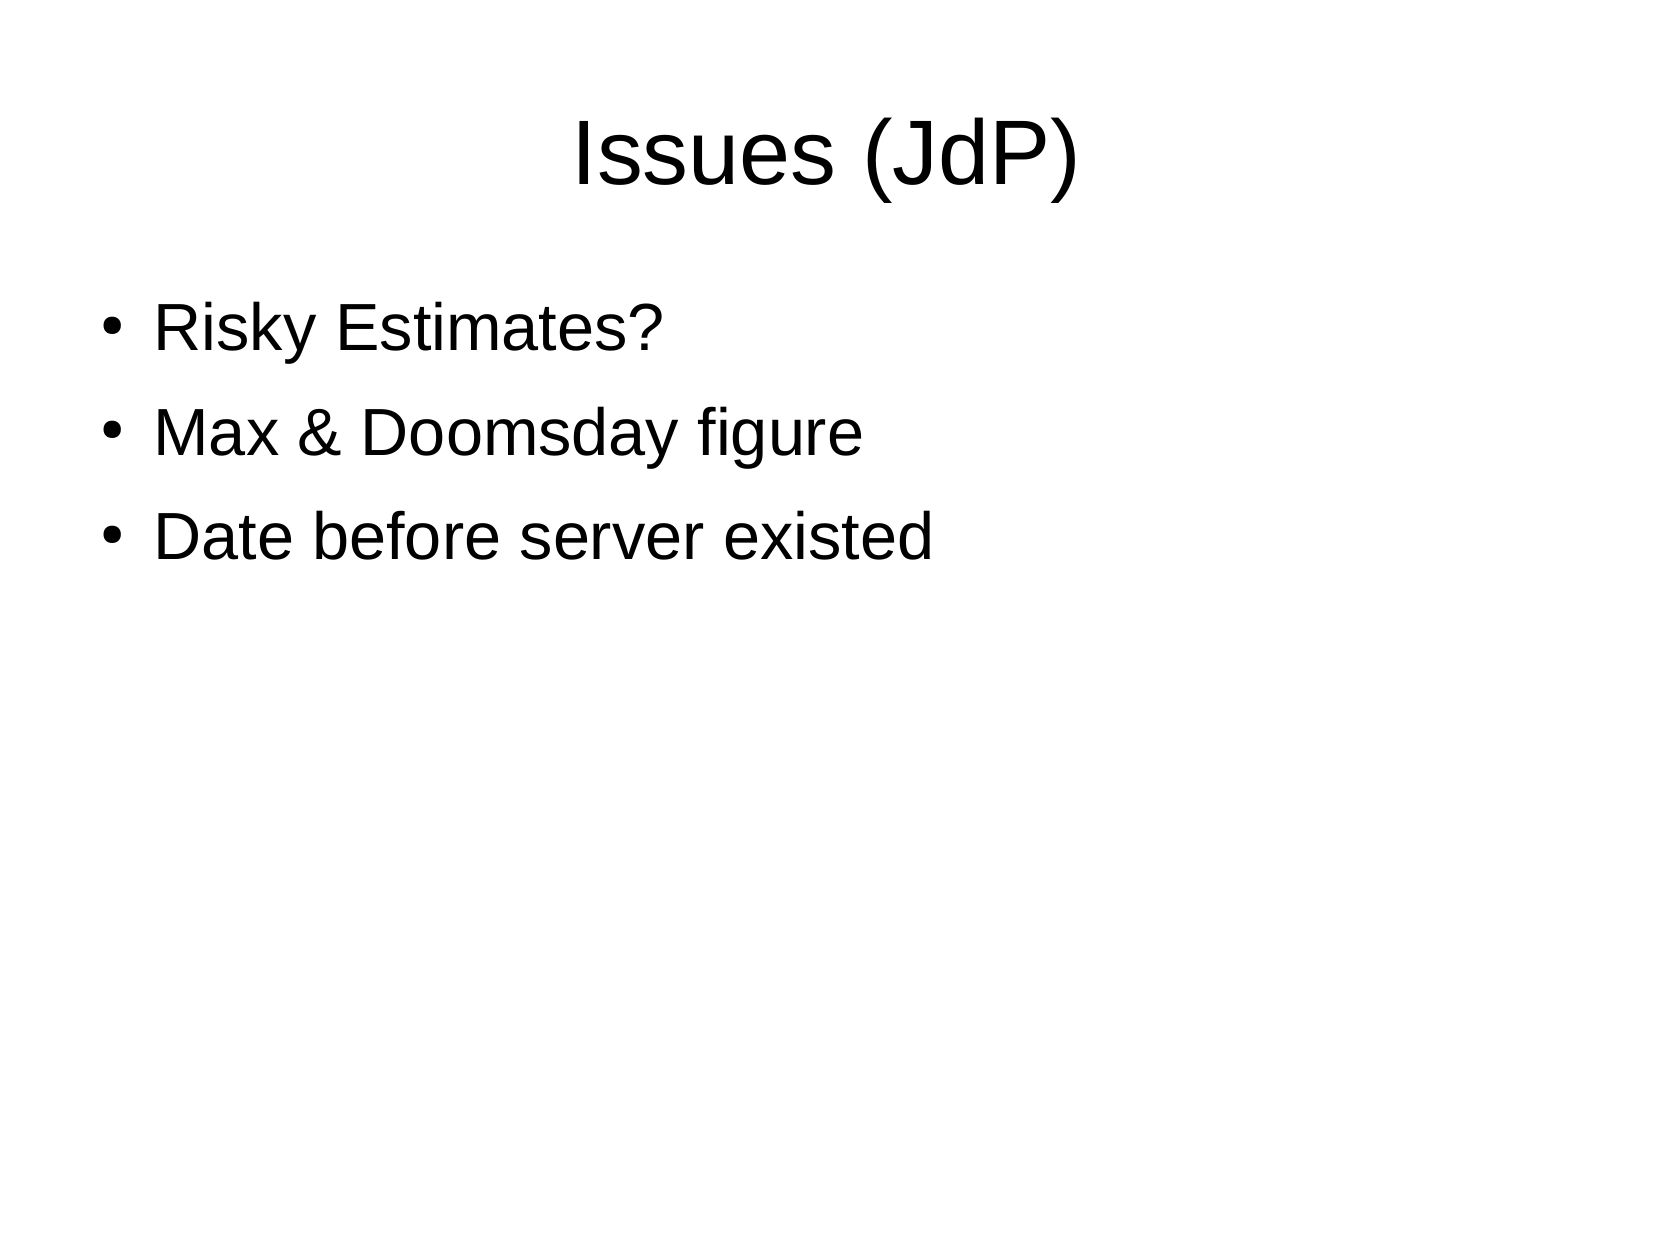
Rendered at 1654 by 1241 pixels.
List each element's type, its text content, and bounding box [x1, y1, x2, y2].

list Risky Estimates? Max & Doomsday figure Date before server existed [82, 290, 1571, 1010]
title Issues (JdP) [82, 49, 1571, 257]
